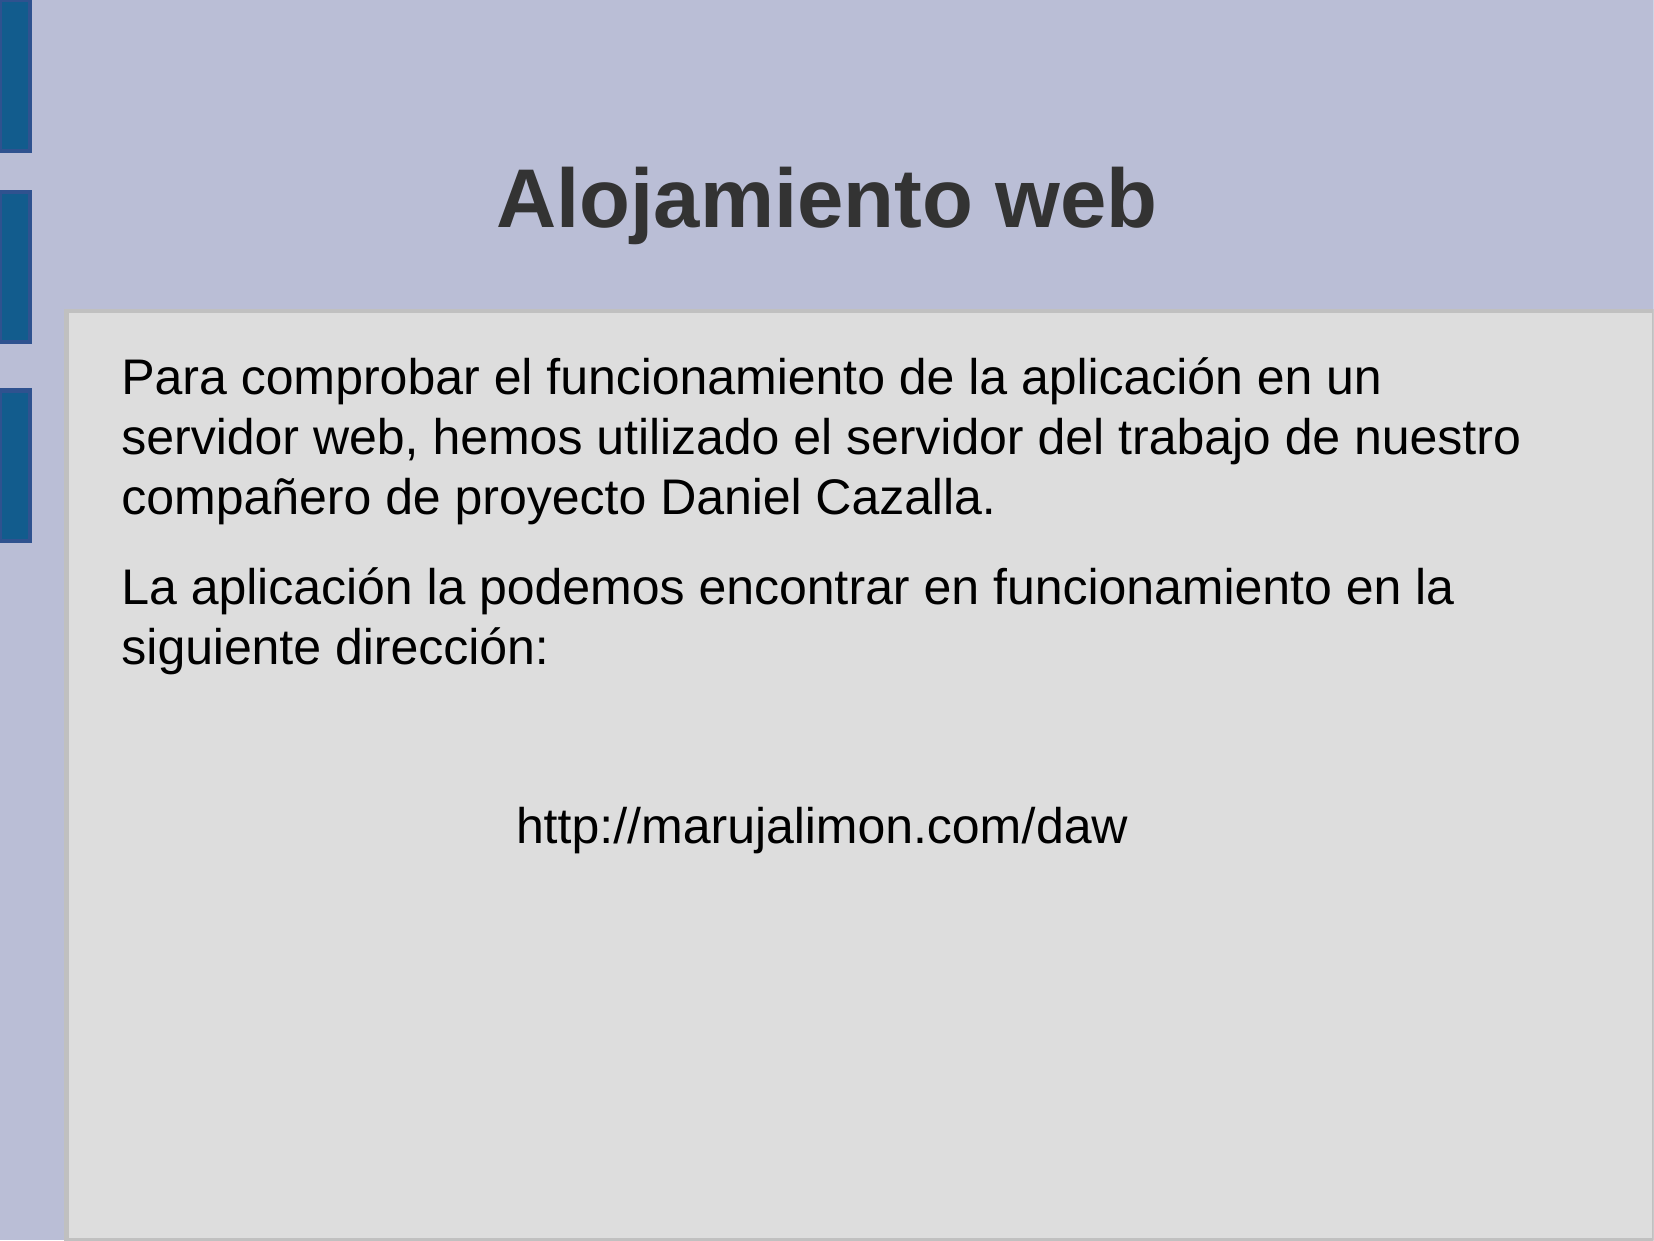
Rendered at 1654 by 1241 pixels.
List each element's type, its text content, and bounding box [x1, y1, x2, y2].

title Alojamiento web [121, 91, 1534, 299]
list Para comprobar el funcionamiento de la aplicación en un servidor web, hemos utilizado el servidor del trabajo de nuestro compañero de proyecto Daniel Cazalla. La aplicación la podemos encontrar en funcionamiento en la siguiente dirección: http://marujalimon.com/daw [121, 344, 1534, 1127]
